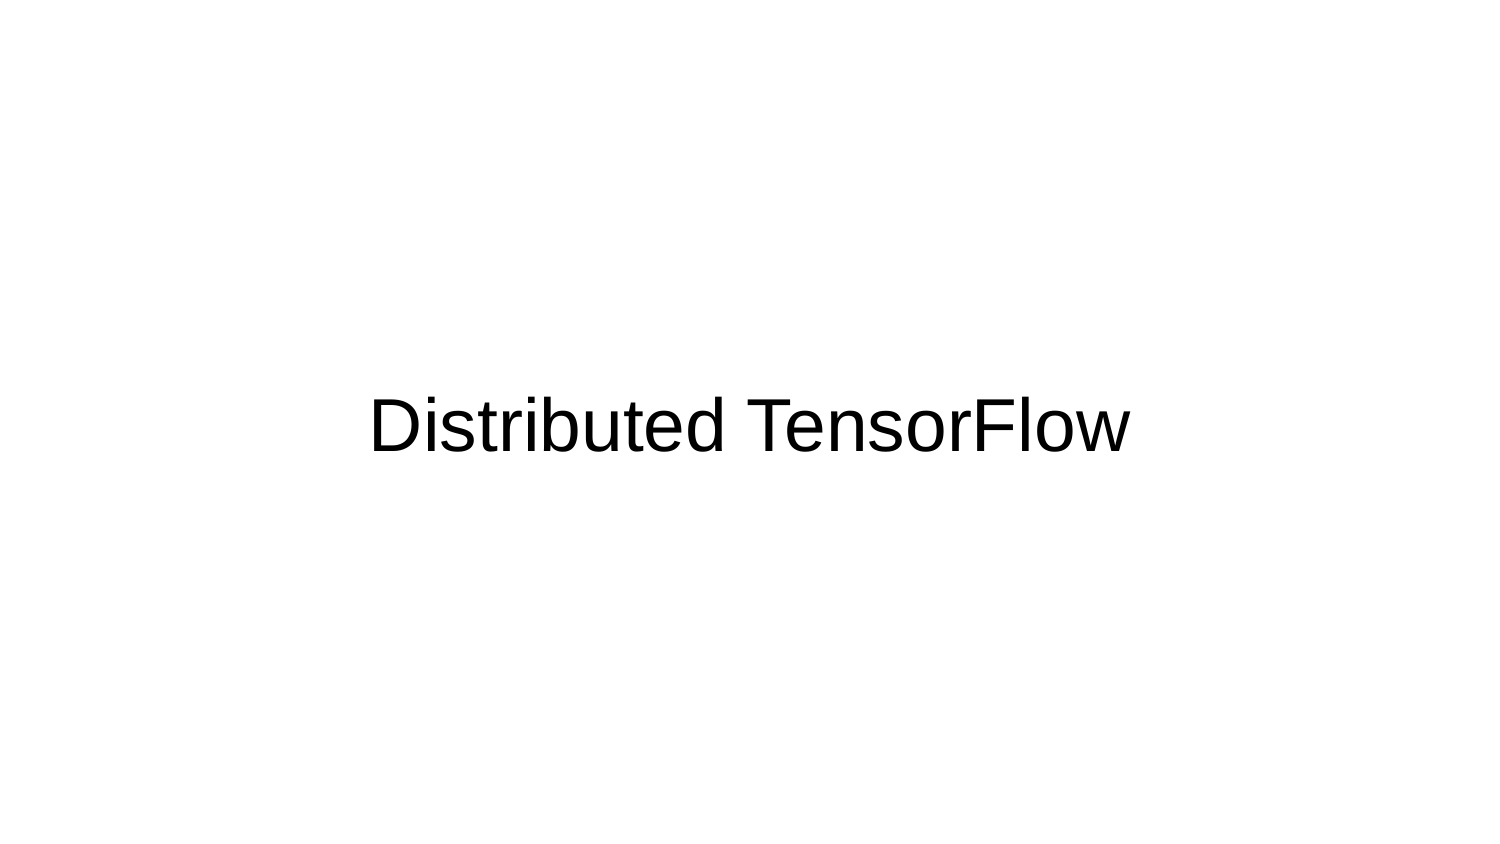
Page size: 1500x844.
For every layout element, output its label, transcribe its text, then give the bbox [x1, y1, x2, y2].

title Distributed TensorFlow [51, 352, 1449, 491]
